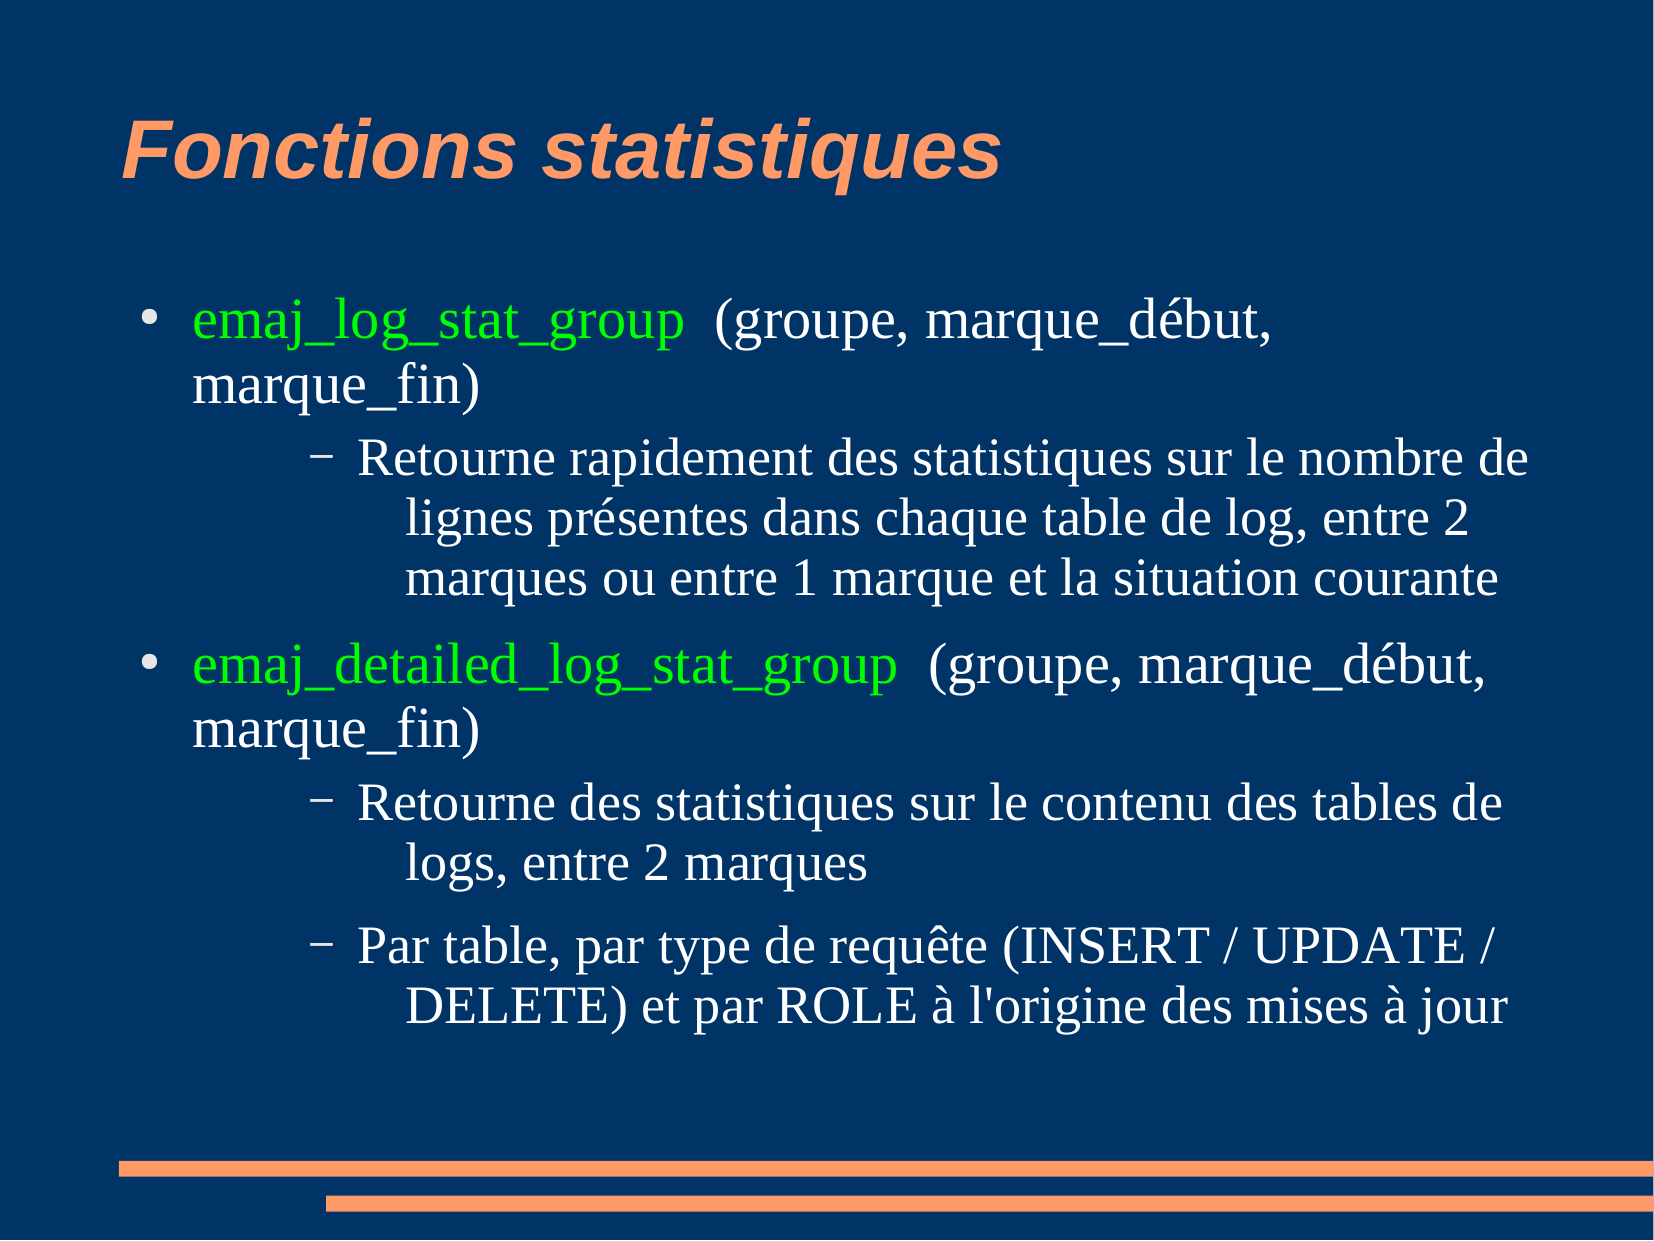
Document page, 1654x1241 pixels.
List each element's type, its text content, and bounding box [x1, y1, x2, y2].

title Fonctions statistiques [121, 53, 1534, 246]
list emaj_log_stat_group (groupe, marque_début, marque_fin) Retourne rapidement des statistiques sur le nombre de lignes présentes dans chaque table de log, entre 2 marques ou entre 1 marque et la situation courante emaj_detailed_log_stat_group (groupe, marque_début, marque_fin) Retourne des statistiques sur le contenu des tables de logs, entre 2 marques Par table, par type de requête (INSERT / UPDATE / DELETE) et par ROLE à l'origine des mises à jour [121, 286, 1561, 1082]
